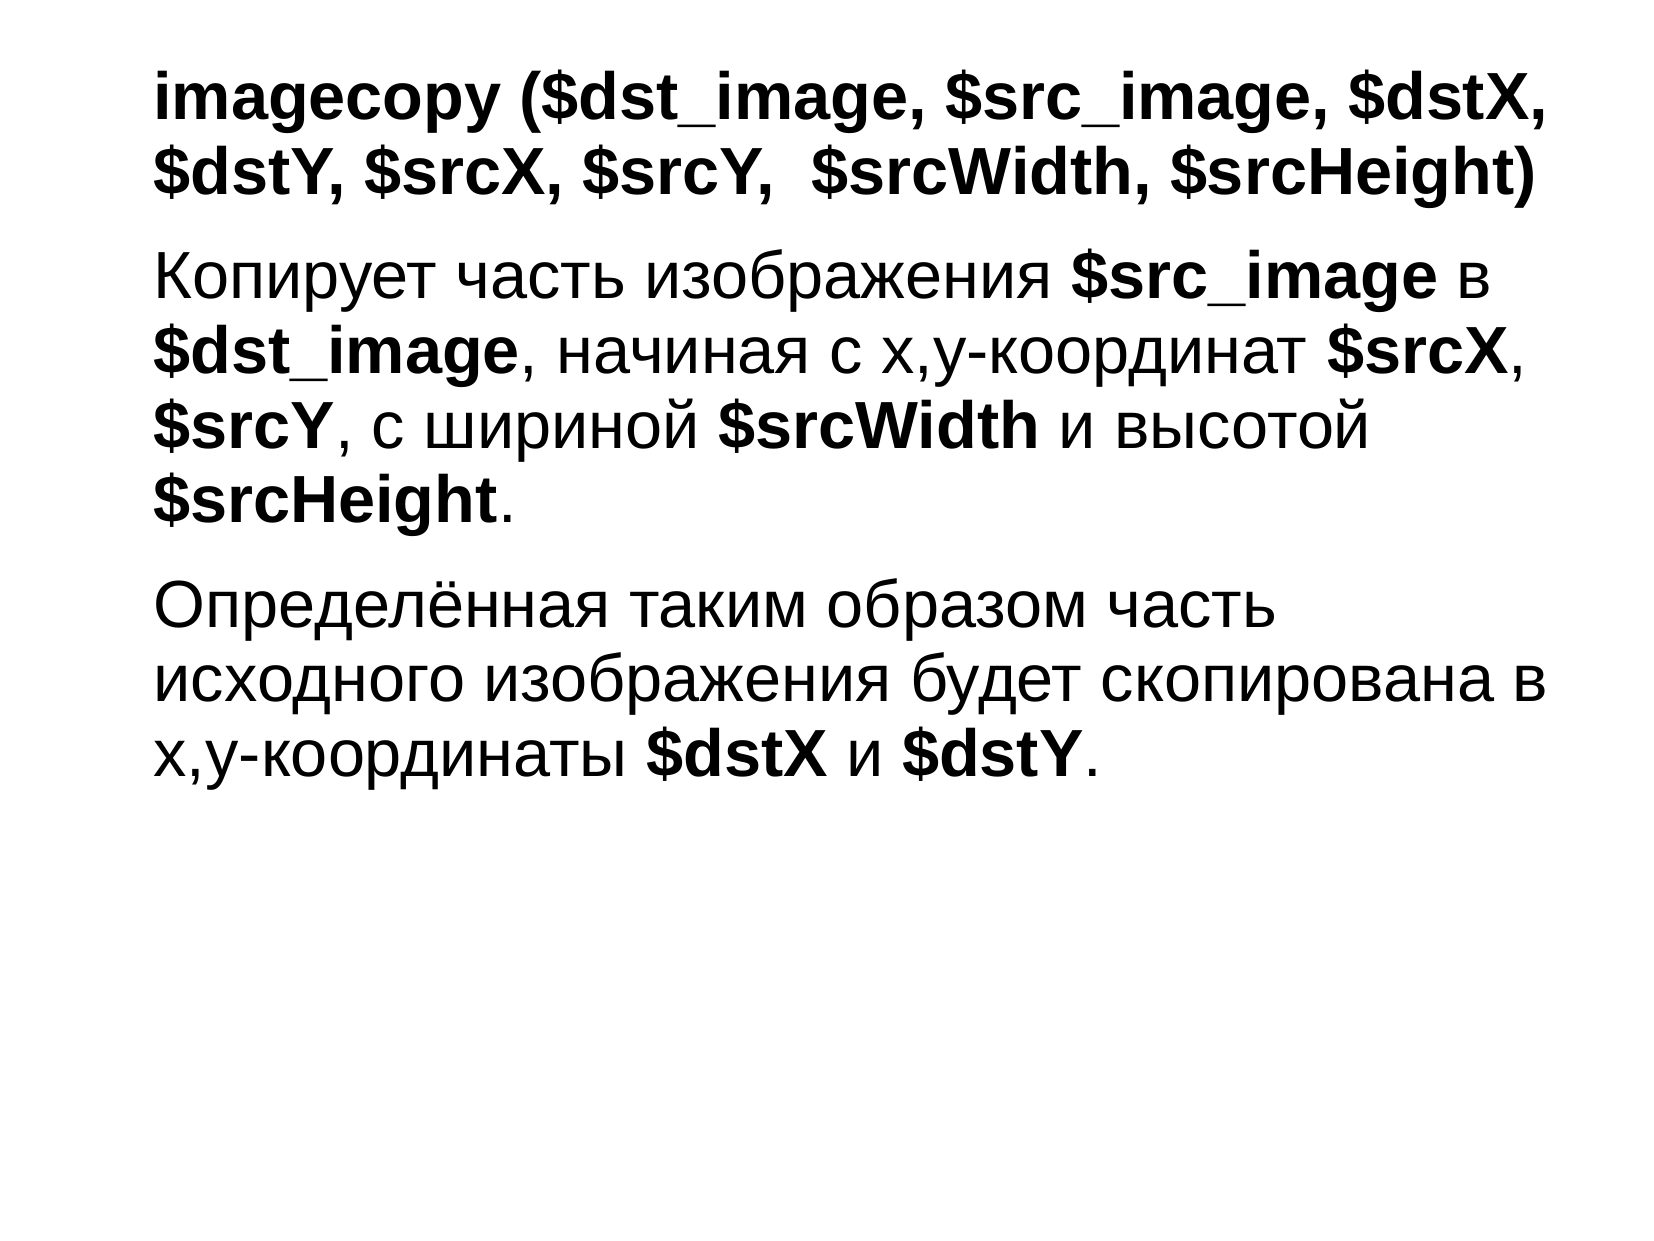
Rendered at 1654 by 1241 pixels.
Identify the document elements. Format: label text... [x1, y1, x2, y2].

list imagecopy ($dst_image, $src_image, $dstX, $dstY, $srcX, $srcY, $srcWidth, $srcHeight) Копирует часть изображения $src_image в $dst_image, начиная с x,y-координат $srcX, $srcY, с шириной $srcWidth и высотой $srcHeight. Определённая таким образом часть исходного изображения будет скопирована в x,y-координаты $dstX и $dstY. [82, 59, 1571, 1109]
